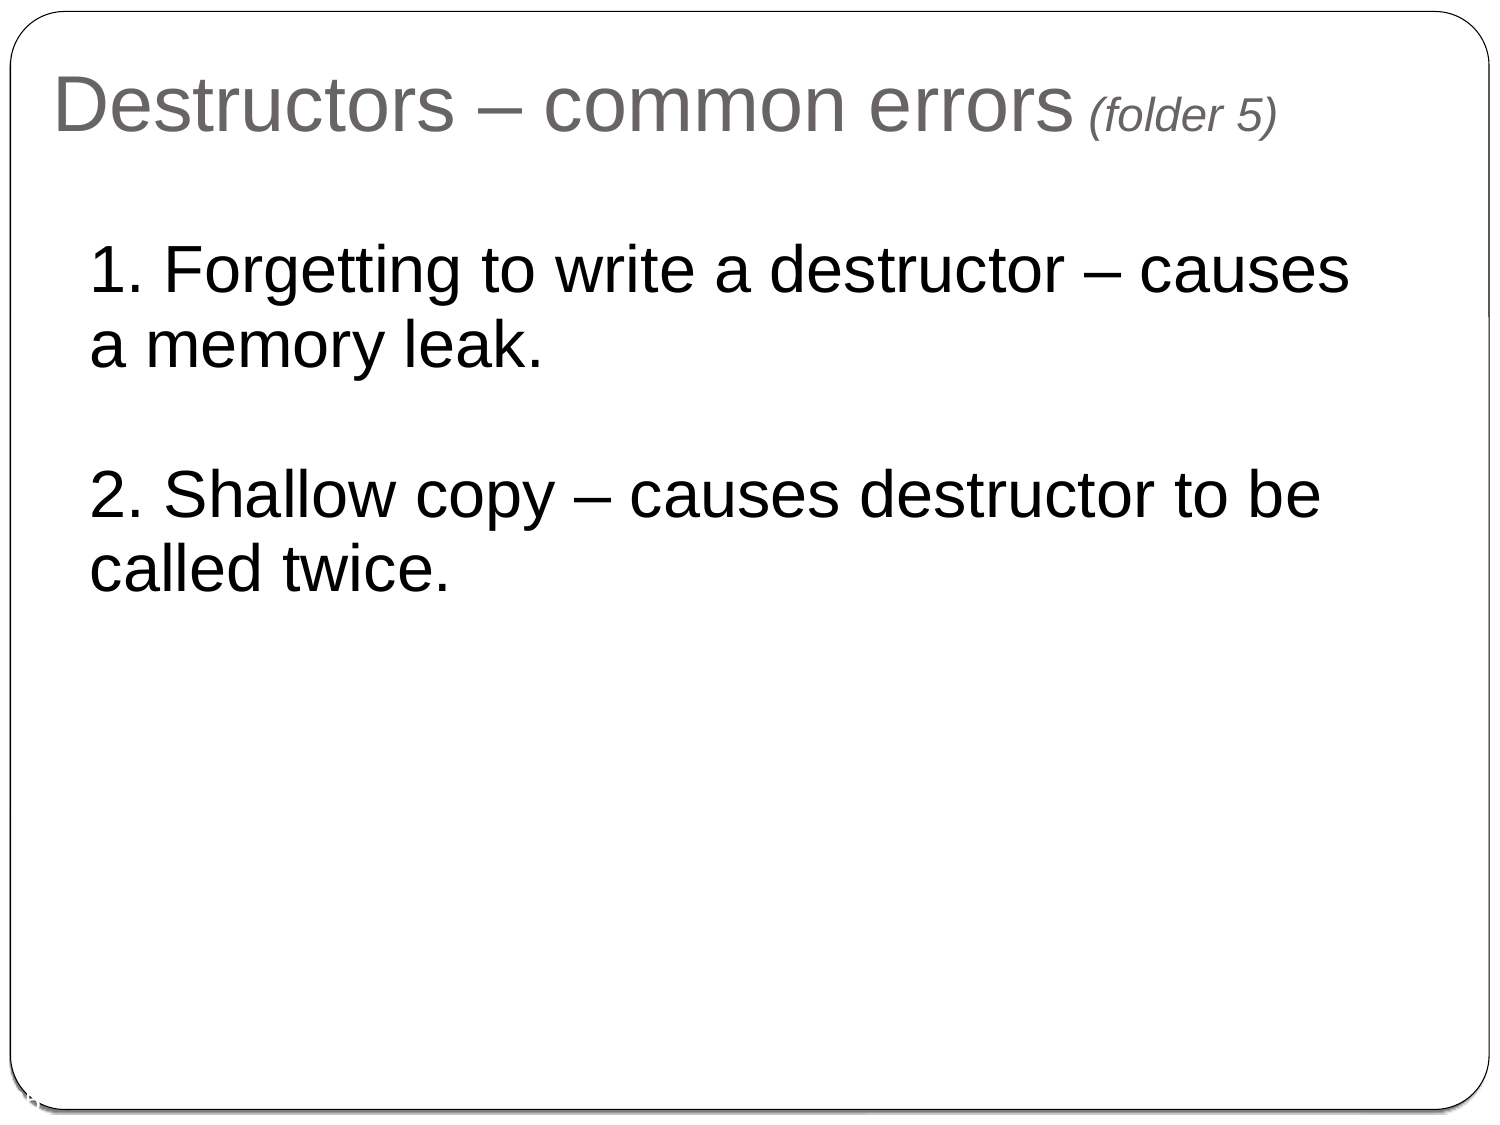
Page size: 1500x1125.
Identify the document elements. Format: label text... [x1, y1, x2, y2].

slide_number <number> [0, 1074, 50, 1125]
text_box 1. Forgetting to write a destructor – causes a memory leak. 2. Shallow copy – causes destructor to be called twice. [75, 224, 1381, 614]
title Destructors – common errors (folder 5) [37, 45, 1463, 163]
